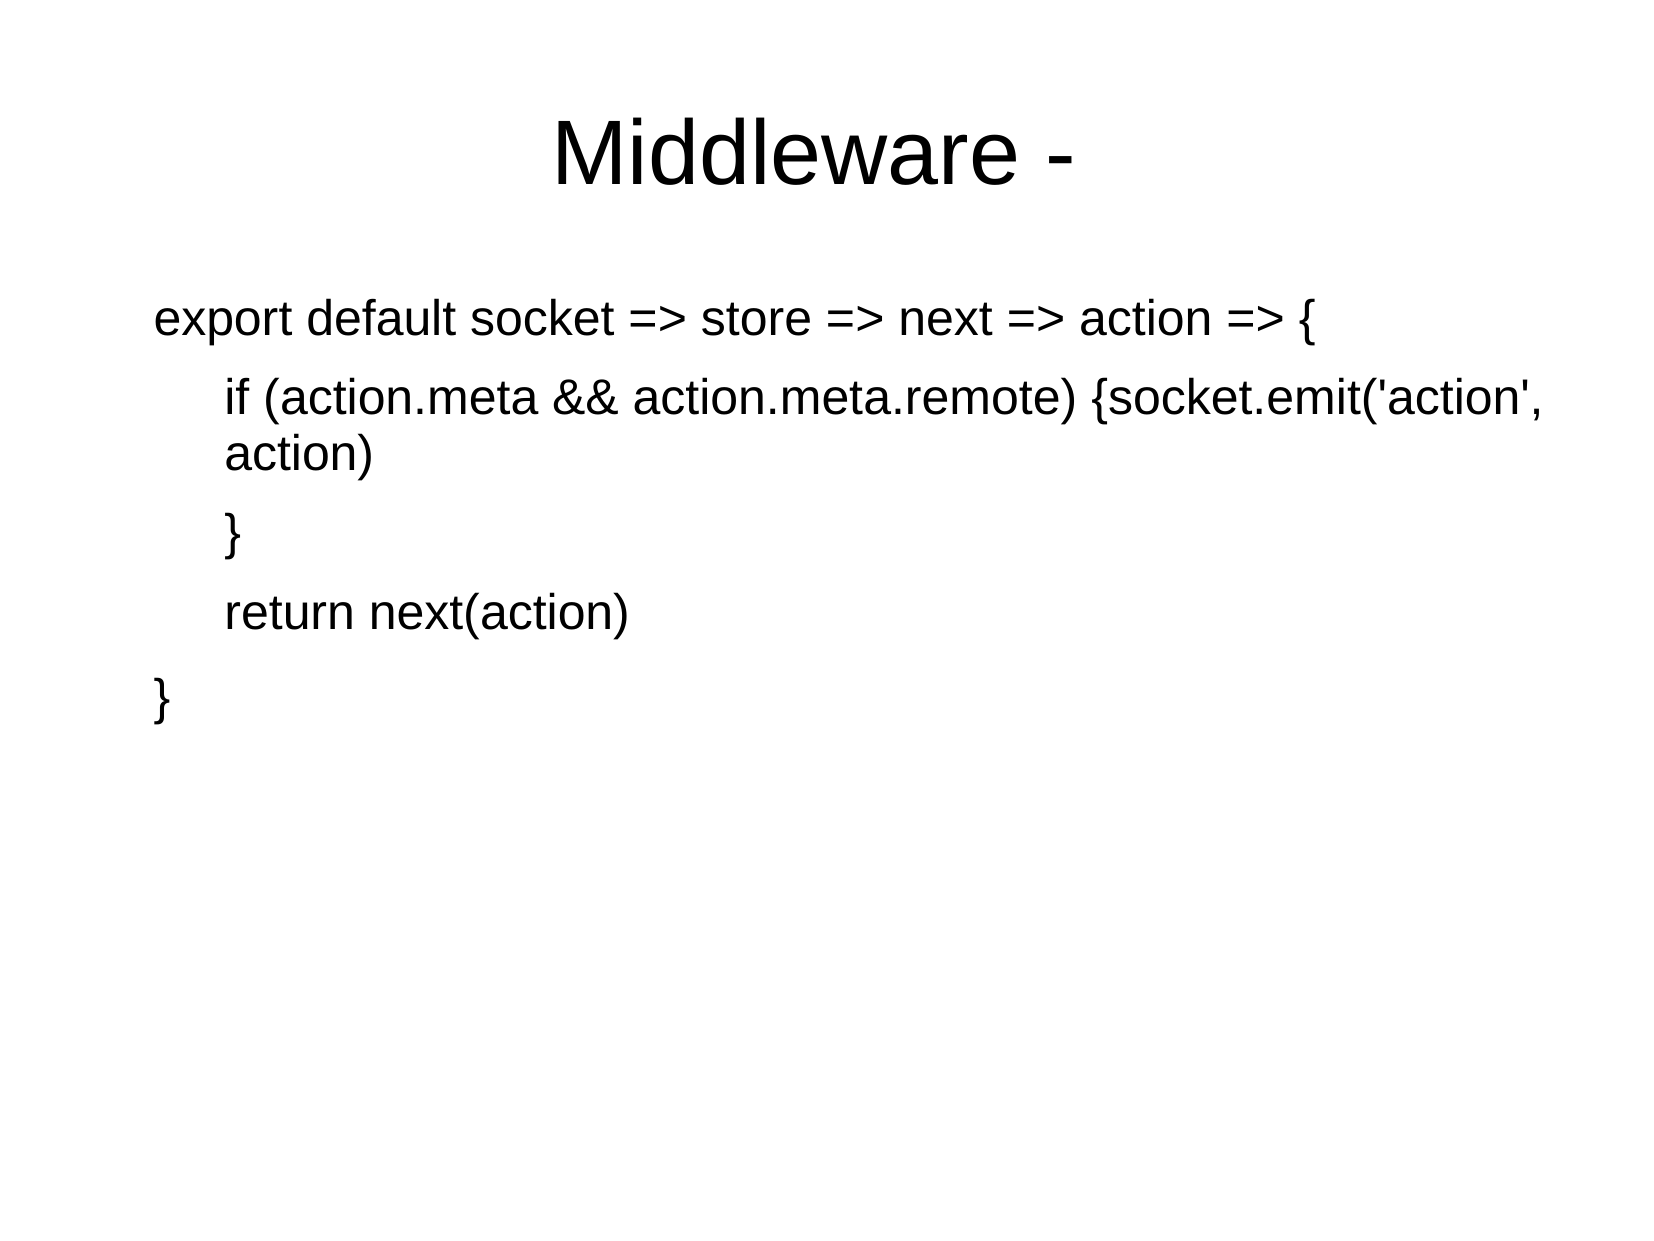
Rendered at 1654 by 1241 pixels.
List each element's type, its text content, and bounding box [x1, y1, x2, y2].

list export default socket => store => next => action => { if (action.meta && action.meta.remote) {socket.emit('action', action) } return next(action) } [82, 290, 1571, 1134]
title Middleware - [82, 49, 1571, 257]
